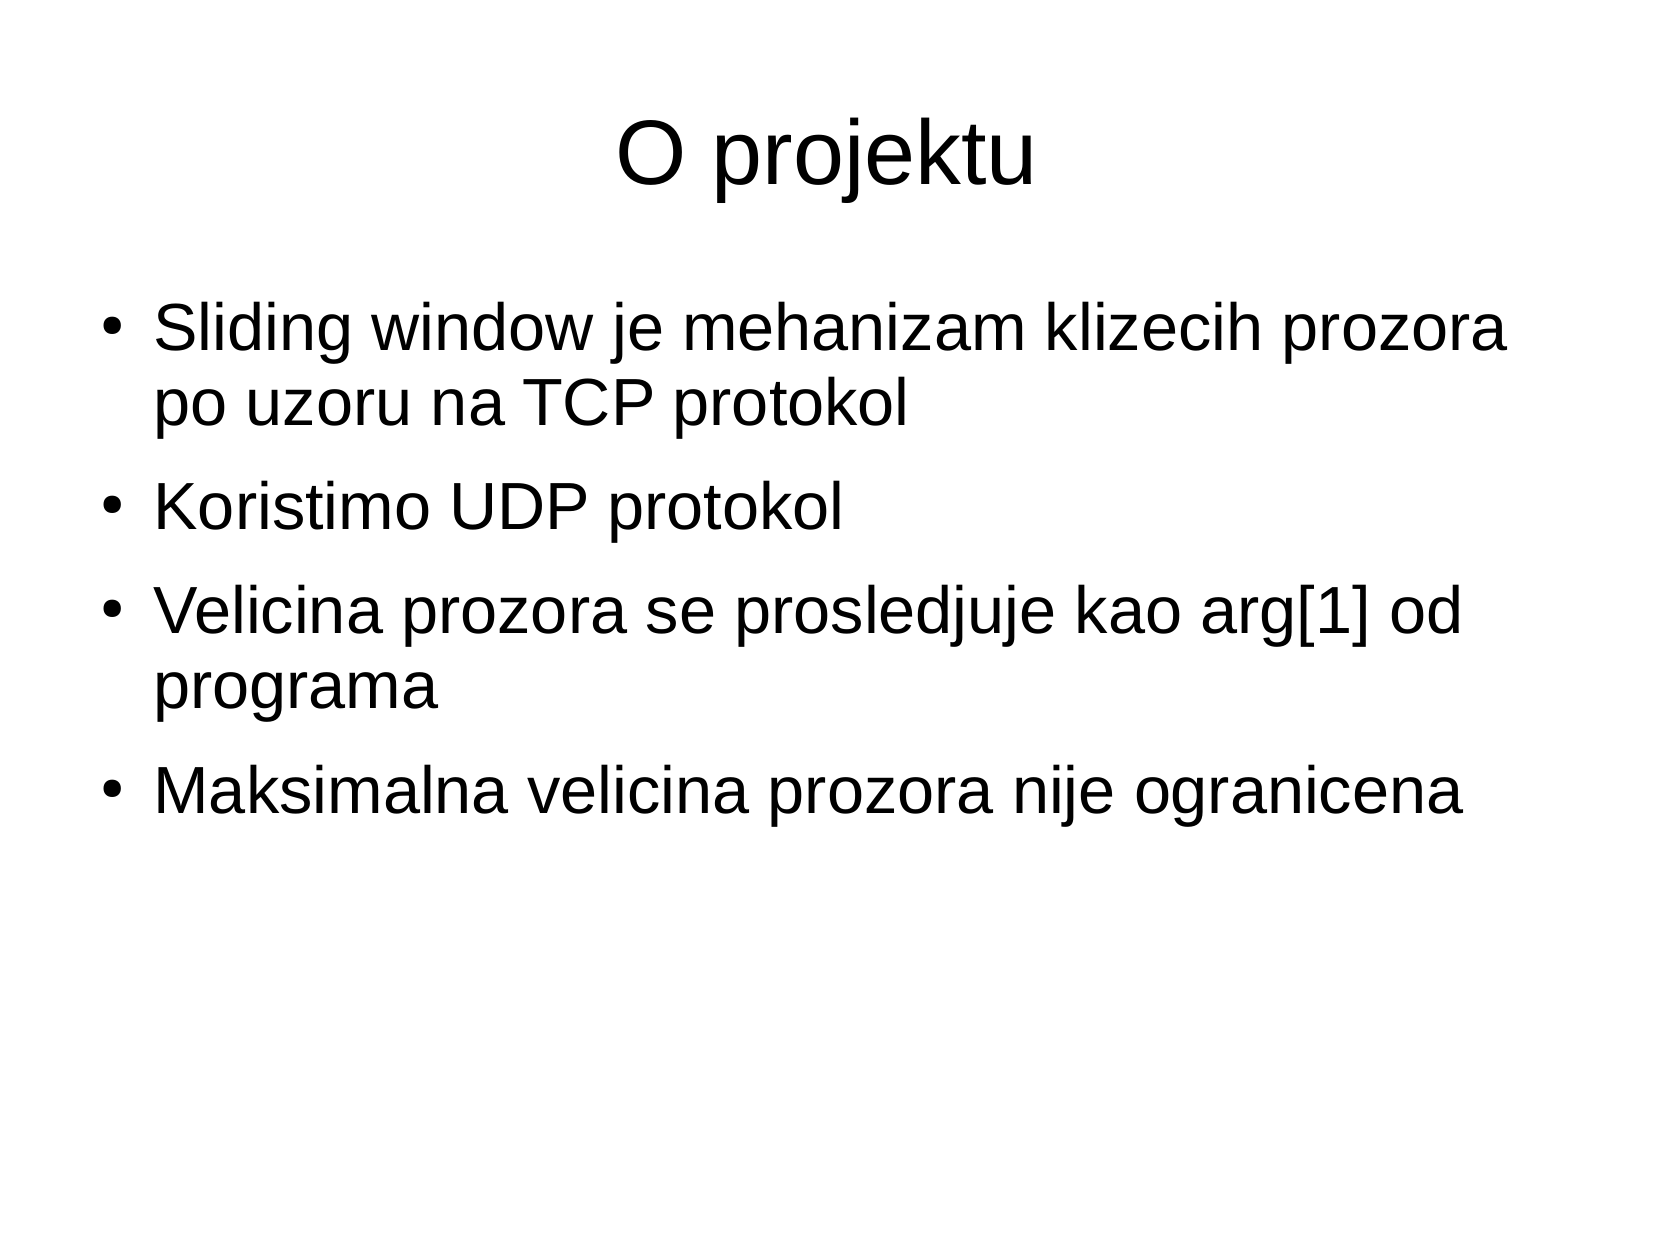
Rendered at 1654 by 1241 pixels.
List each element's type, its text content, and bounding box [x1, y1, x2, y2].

title O projektu [82, 49, 1571, 257]
list Sliding window je mehanizam klizecih prozora po uzoru na TCP protokol Koristimo UDP protokol Velicina prozora se prosledjuje kao arg[1] od programa Maksimalna velicina prozora nije ogranicena [82, 290, 1571, 1010]
